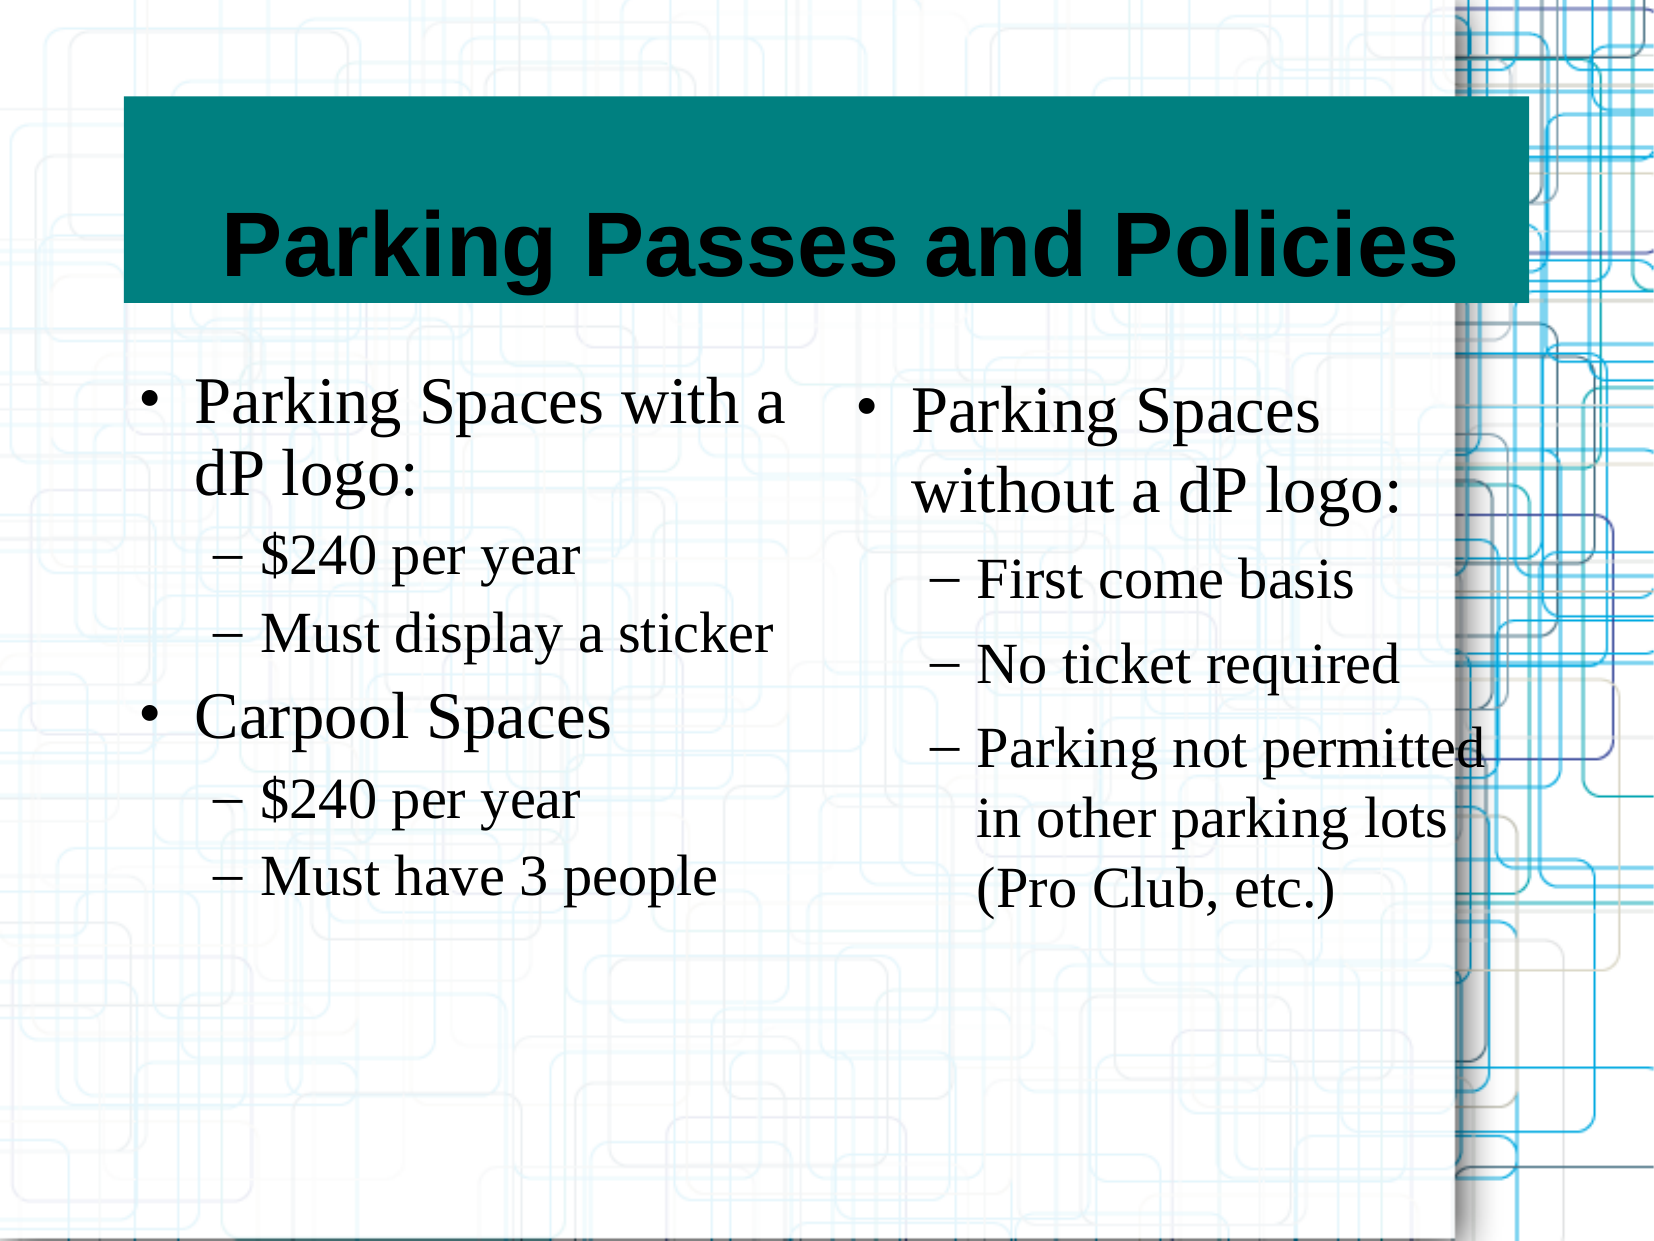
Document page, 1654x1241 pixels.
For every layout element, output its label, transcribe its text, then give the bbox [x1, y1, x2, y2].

title Parking Passes and Policies [123, 96, 1530, 303]
list Parking Spaces without a dP logo: First come basis No ticket required Parking not permitted in other parking lots (Pro Club, etc.) [840, 358, 1530, 1103]
picture [0, 0, 1654, 1241]
list Parking Spaces with a dP logo: $240 per year Must display a sticker Carpool Spaces $240 per year Must have 3 people [123, 358, 813, 1231]
